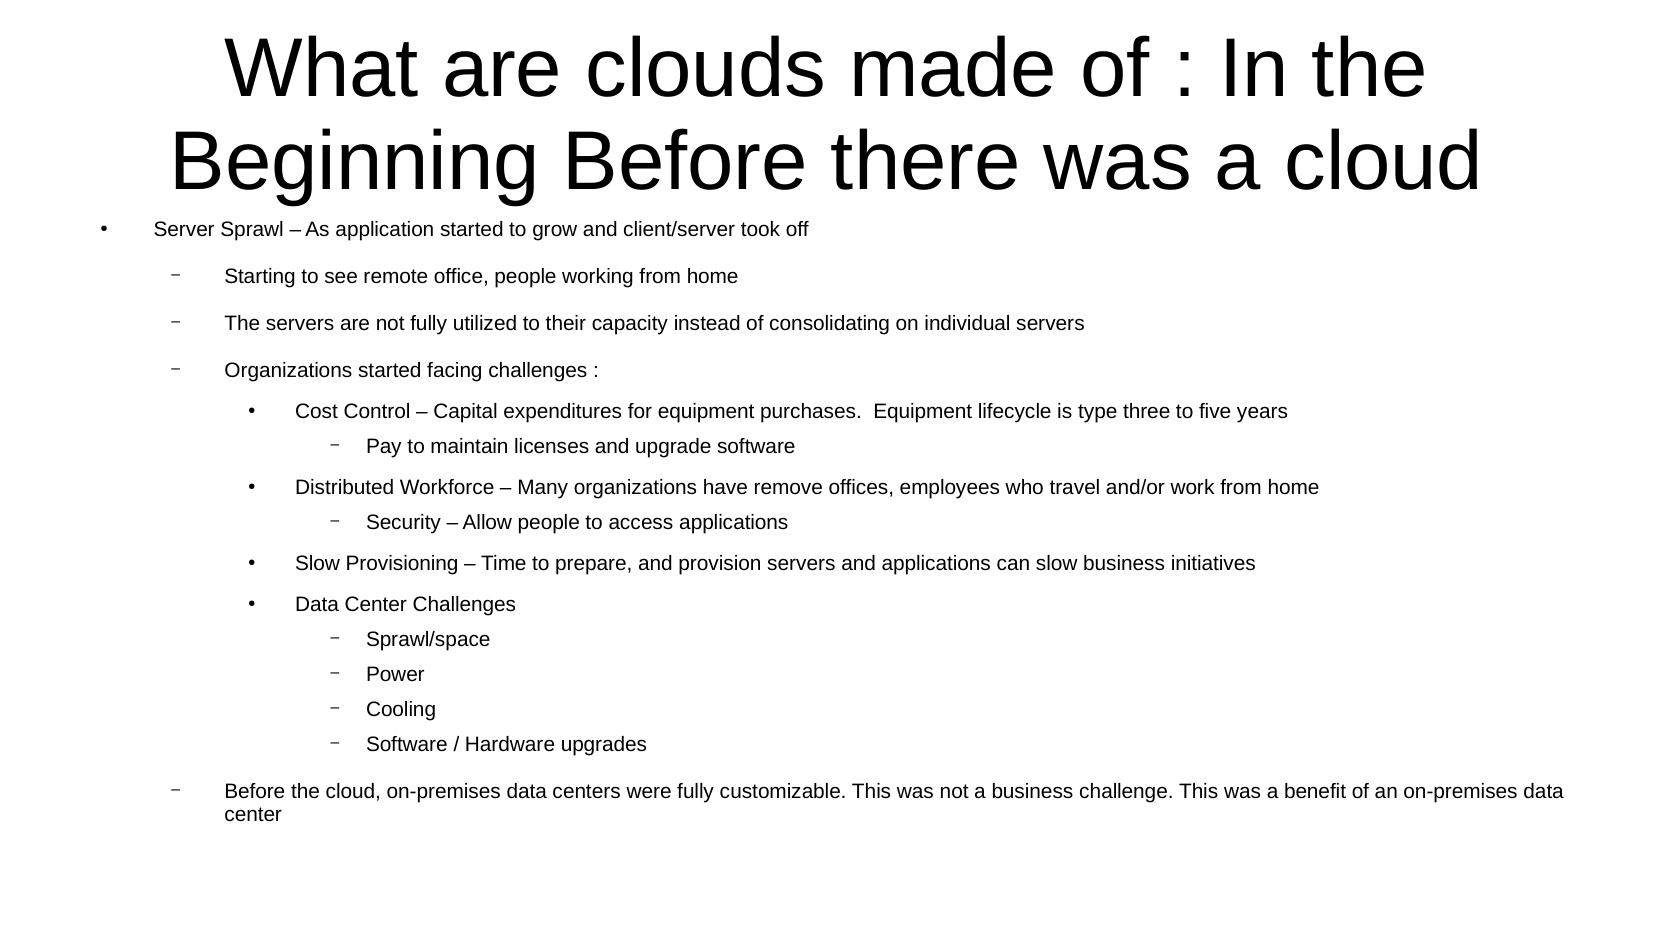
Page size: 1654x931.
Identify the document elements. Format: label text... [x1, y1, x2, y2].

list Server Sprawl – As application started to grow and client/server took off Starting to see remote office, people working from home The servers are not fully utilized to their capacity instead of consolidating on individual servers Organizations started facing challenges : Cost Control – Capital expenditures for equipment purchases. Equipment lifecycle is type three to five years Pay to maintain licenses and upgrade software Distributed Workforce – Many organizations have remove offices, employees who travel and/or work from home Security – Allow people to access applications Slow Provisioning – Time to prepare, and provision servers and applications can slow business initiatives Data Center Challenges Sprawl/space Power Cooling Software / Hardware upgrades Before the cloud, on-premises data centers were fully customizable. This was not a business challenge. This was a benefit of an on-premises data center [82, 217, 1606, 901]
title What are clouds made of : In the Beginning Before there was a cloud [82, 21, 1571, 208]
